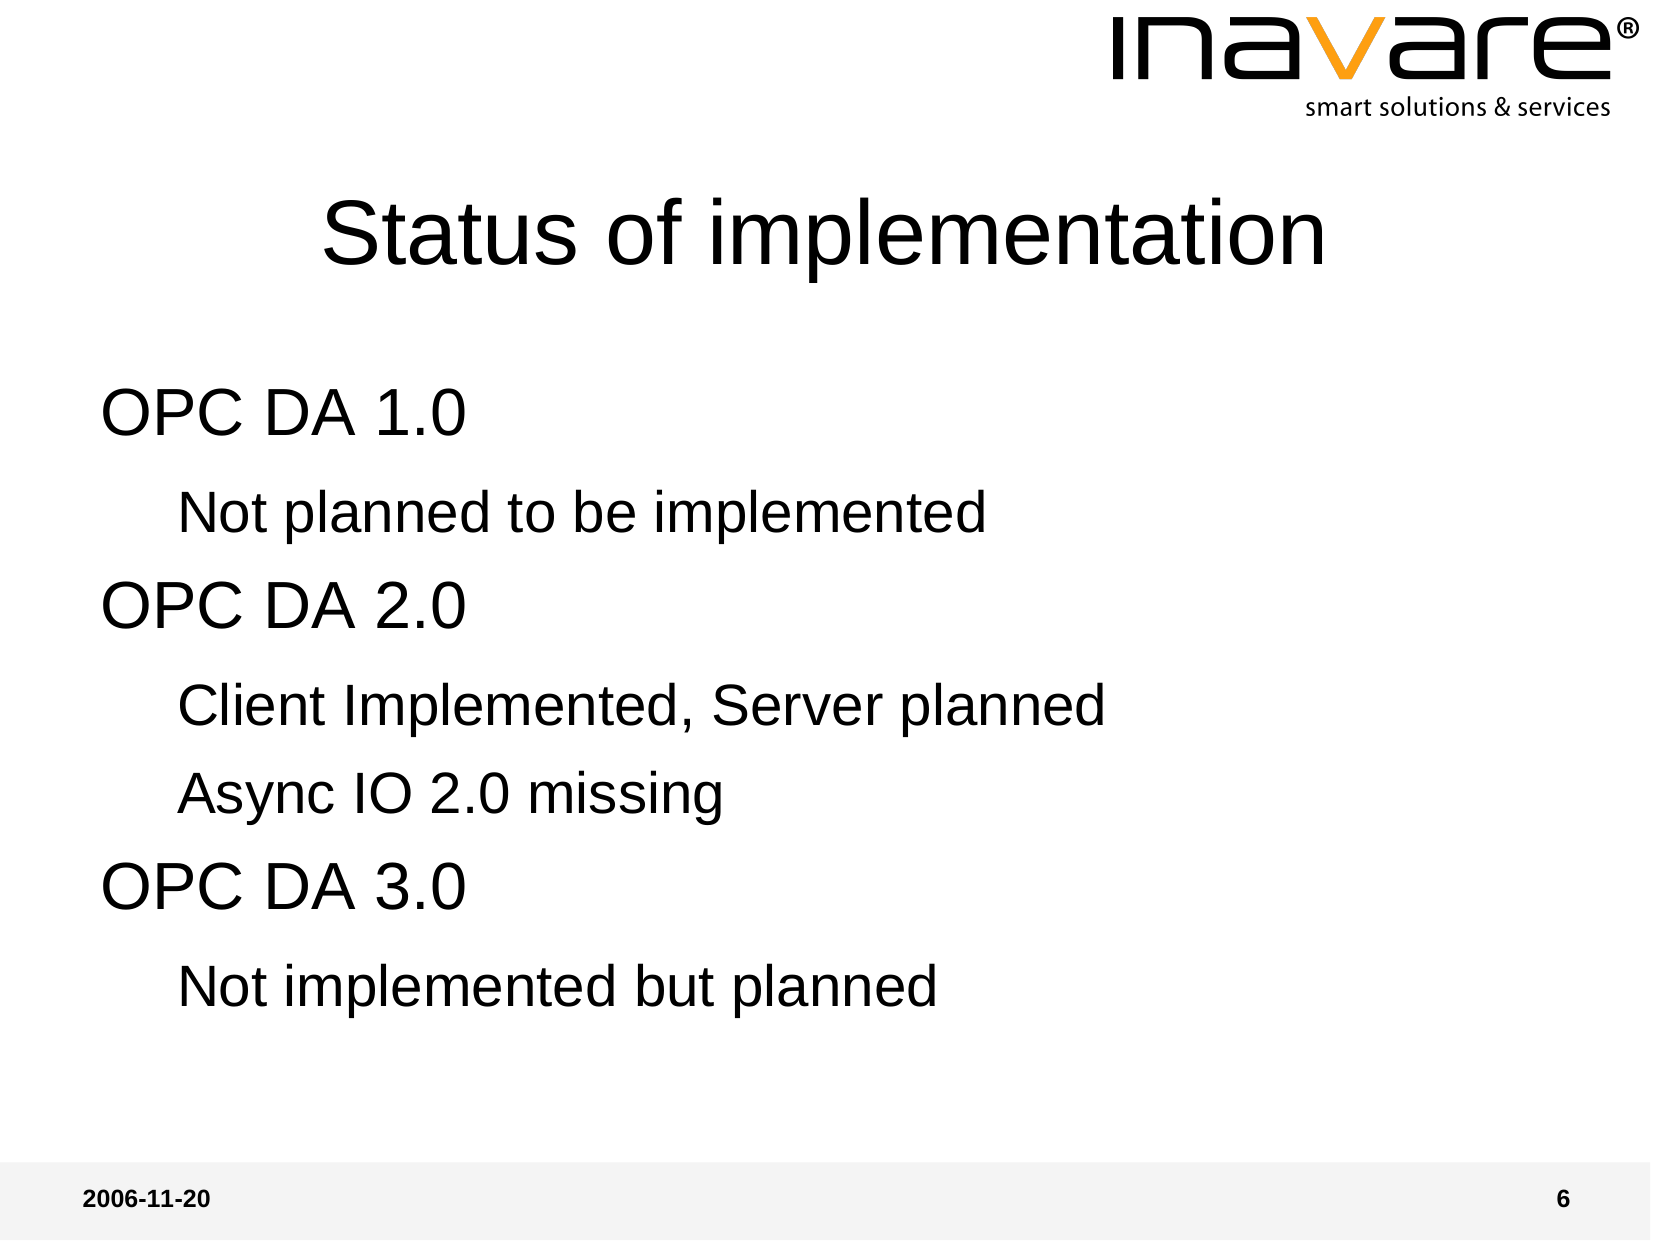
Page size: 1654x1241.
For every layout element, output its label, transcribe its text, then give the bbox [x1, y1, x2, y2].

title Status of implementation [37, 157, 1613, 309]
list OPC DA 1.0 Not planned to be implemented OPC DA 2.0 Client Implemented, Server planned Async IO 2.0 missing OPC DA 3.0 Not implemented but planned [82, 375, 1571, 1088]
picture [1113, 17, 1639, 116]
